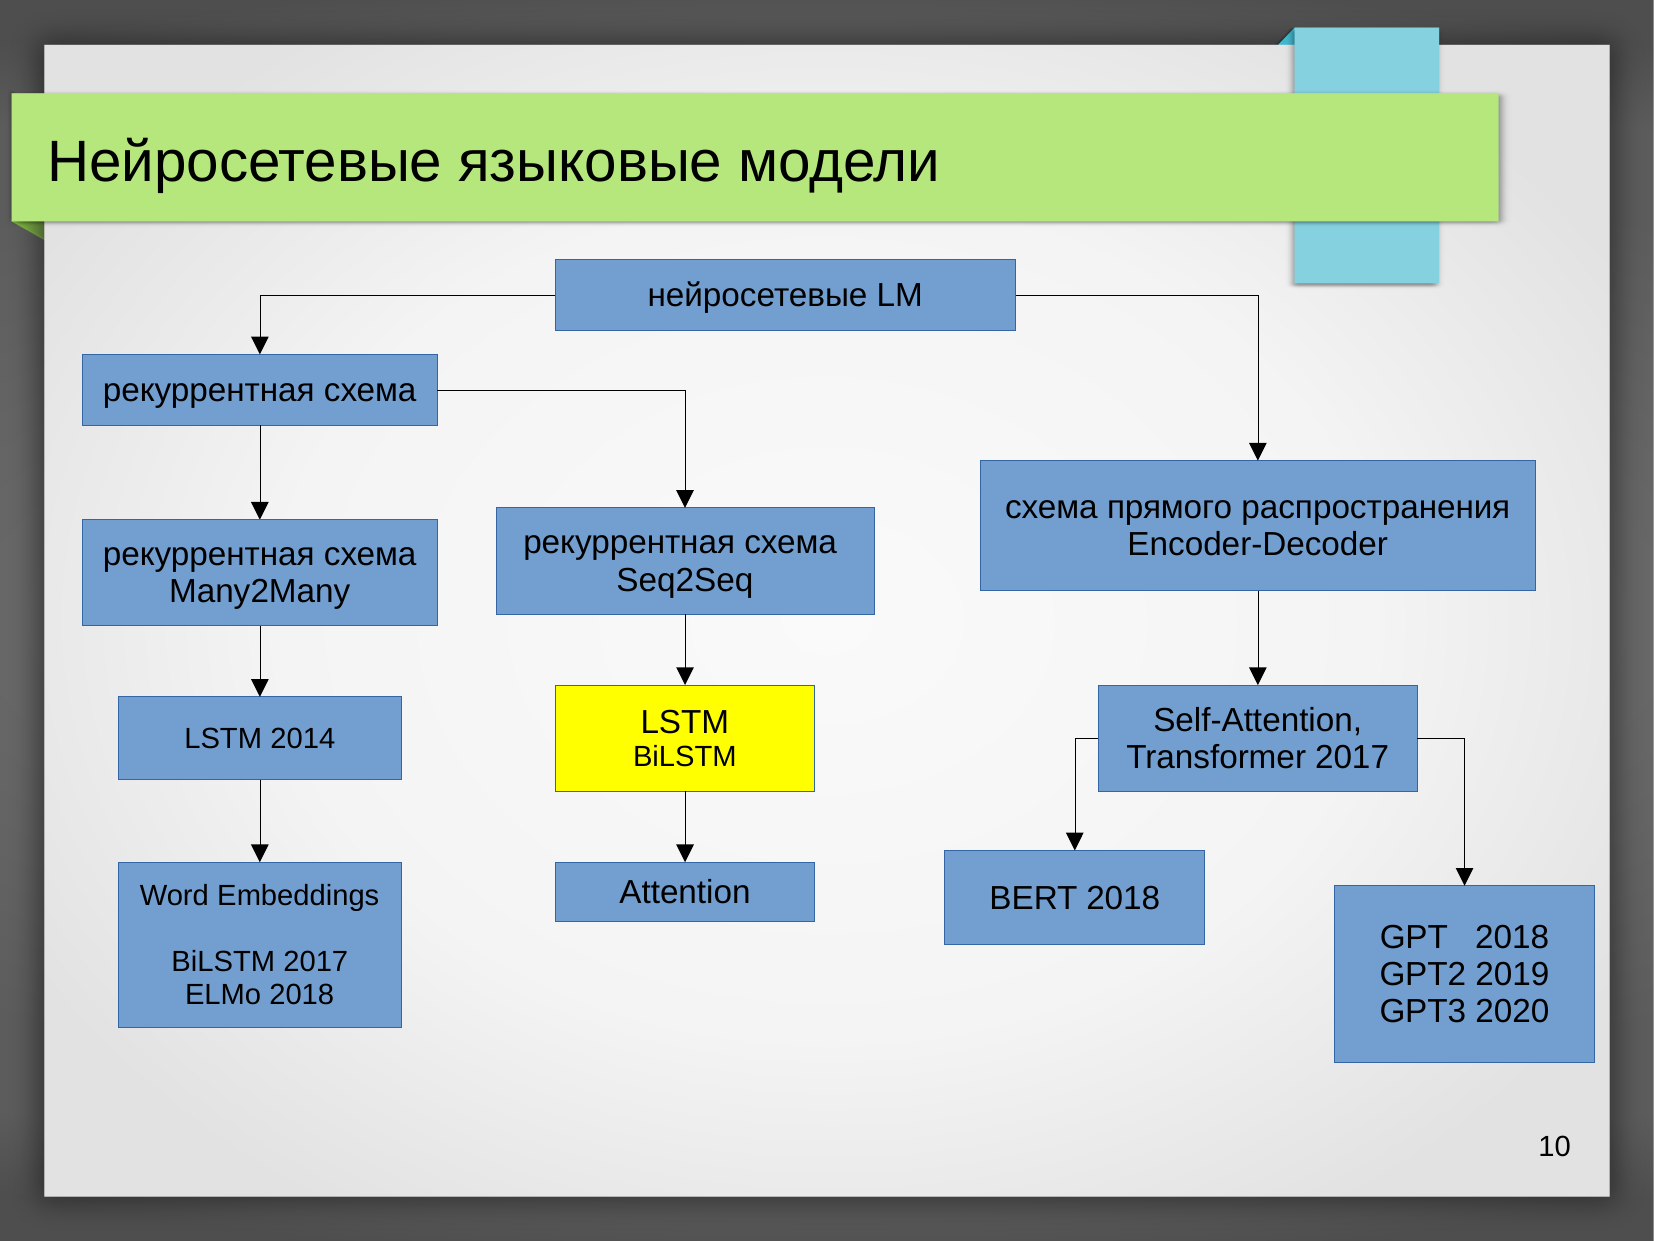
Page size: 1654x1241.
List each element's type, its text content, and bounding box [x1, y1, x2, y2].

text_box Word Embeddings BiLSTM 2017 ELMo 2018 [118, 862, 402, 1028]
text_box LSTM 2014 [118, 696, 402, 780]
text_box схема прямого распространения Encoder-Decoder [980, 460, 1536, 591]
text_box LSTM BiLSTM [555, 685, 815, 792]
text_box рекуррентная схема Many2Many [82, 519, 438, 626]
text_box GPT 2018 GPT2 2019 GPT3 2020 [1334, 885, 1595, 1063]
text_box Self-Attention, Transformer 2017 [1098, 685, 1418, 792]
text_box рекуррентная схема [82, 354, 438, 426]
text_box Attention [555, 862, 815, 922]
text_box рекуррентная схема Seq2Seq [496, 507, 875, 615]
text_box BERT 2018 [944, 850, 1205, 945]
picture [0, 0, 1654, 1241]
title Нейросетевые языковые модели [47, 121, 1241, 201]
text_box нейросетевые LM [555, 259, 1016, 331]
